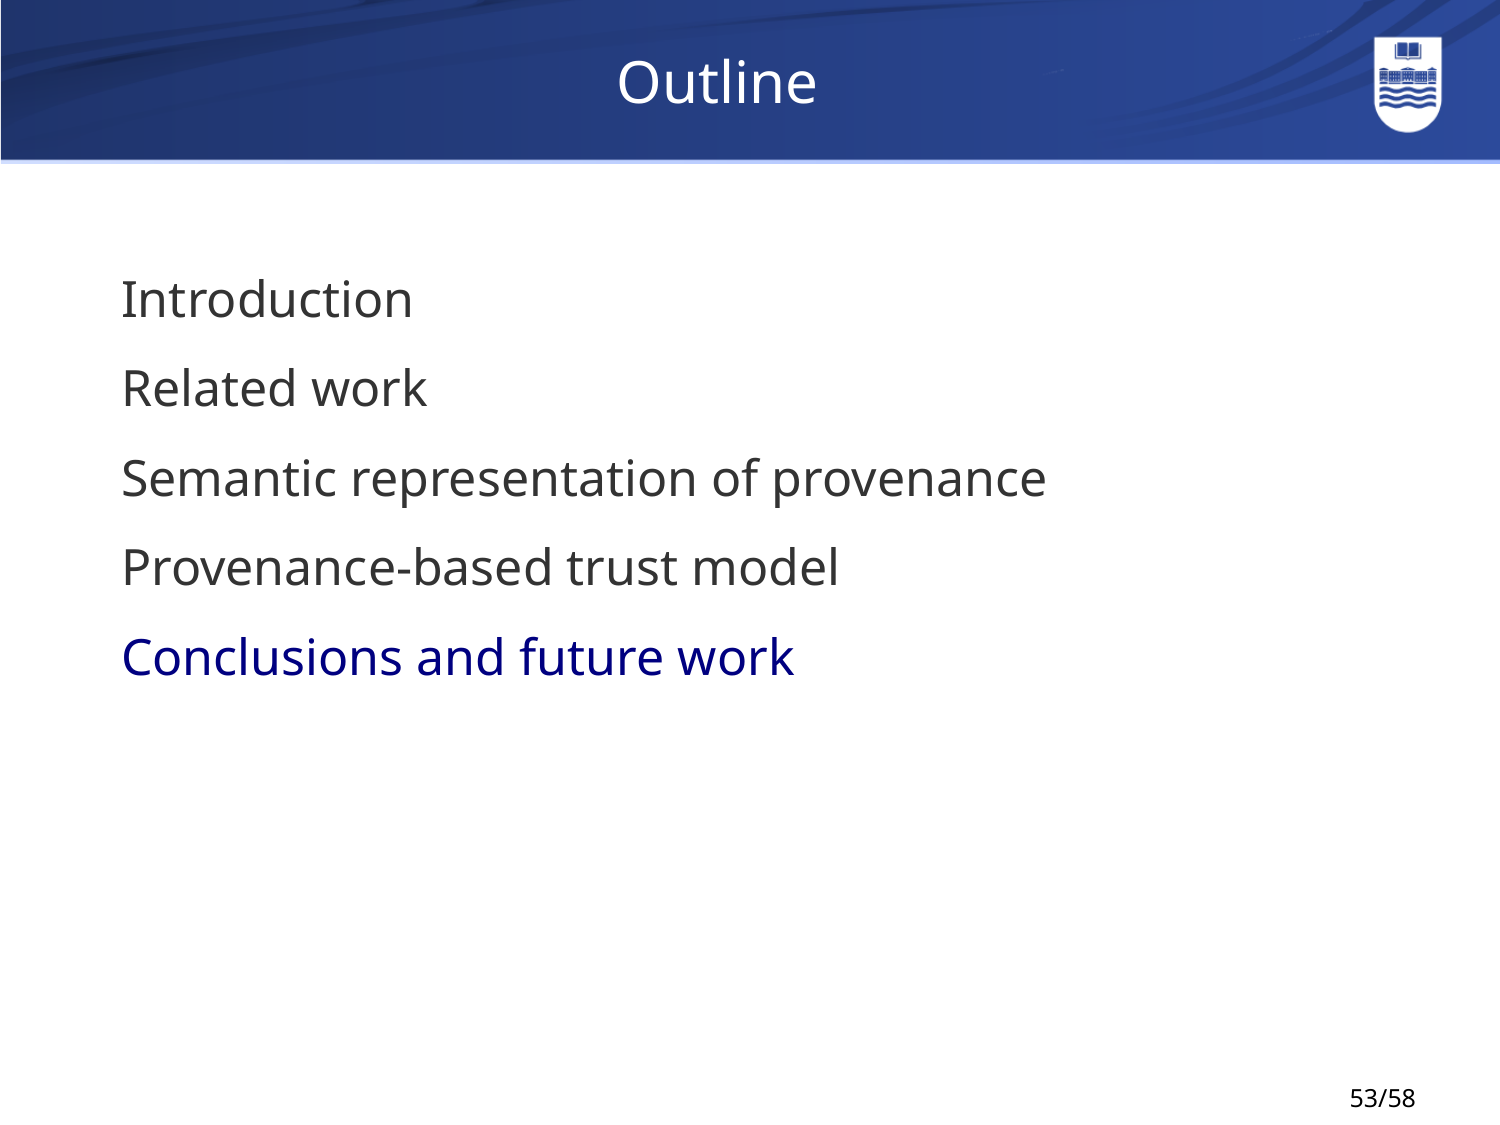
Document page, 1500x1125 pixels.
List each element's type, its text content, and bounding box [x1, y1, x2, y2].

picture [0, 0, 1500, 164]
list Introduction Related work Semantic representation of provenance Provenance-based trust model Conclusions and future work [106, 259, 1453, 934]
title Outline [0, 0, 1363, 161]
